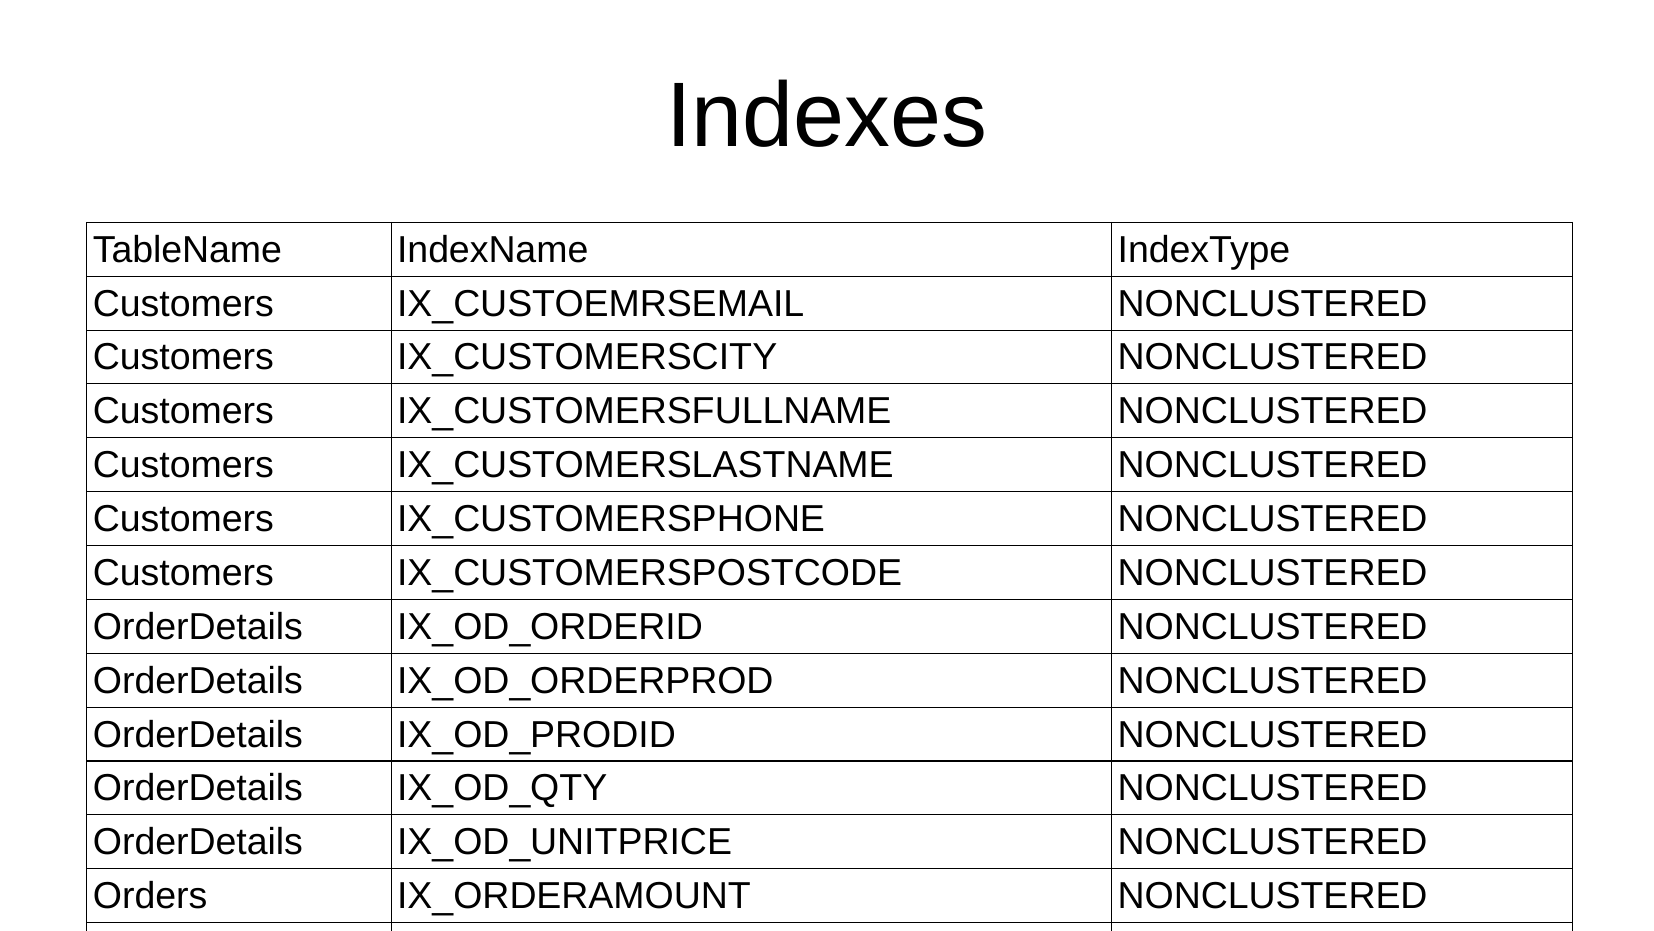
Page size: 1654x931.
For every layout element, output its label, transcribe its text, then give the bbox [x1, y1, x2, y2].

table_cell IX_OD_UNITPRICE [392, 815, 1111, 868]
table_cell IX_CUSTOMERSCITY [392, 331, 1111, 383]
table_cell NONCLUSTERED [1112, 654, 1572, 707]
table_cell Customers [87, 492, 391, 545]
table_cell Customers [87, 331, 391, 383]
table_cell Orders [87, 923, 391, 931]
title Indexes [82, 37, 1571, 193]
table_cell IX_CUSTOMERSFULLNAME [392, 384, 1111, 437]
table_cell Customers [87, 384, 391, 437]
table_cell Customers [87, 546, 391, 599]
table_cell Customers [87, 438, 391, 491]
table_cell OrderDetails [87, 762, 391, 814]
table_cell Orders [87, 869, 391, 922]
table_cell OrderDetails [87, 815, 391, 868]
table_cell NONCLUSTERED [1112, 384, 1572, 437]
table_cell IX_CUSTOMERSPOSTCODE [392, 546, 1111, 599]
table_cell OrderDetails [87, 600, 391, 653]
table_cell NONCLUSTERED [1112, 815, 1572, 868]
table_cell NONCLUSTERED [1112, 762, 1572, 814]
table_cell IX_CUSTOMERSPHONE [392, 492, 1111, 545]
table_cell NONCLUSTERED [1112, 277, 1572, 330]
table_cell IX_OD_ORDERID [392, 600, 1111, 653]
table_header TableName [87, 223, 391, 276]
table_cell IX_CUSTOEMRSEMAIL [392, 277, 1111, 330]
table_cell NONCLUSTERED [1112, 492, 1572, 545]
table_cell NONCLUSTERED [1112, 708, 1572, 760]
table_cell NONCLUSTERED [1112, 546, 1572, 599]
table_cell NONCLUSTERED [1112, 869, 1572, 922]
table_cell IX_ORDERAMOUNT [392, 869, 1111, 922]
table_cell OrderDetails [87, 654, 391, 707]
table_cell NONCLUSTERED [1112, 438, 1572, 491]
table_cell IX_OD_QTY [392, 762, 1111, 814]
table_cell NONCLUSTERED [1112, 923, 1572, 931]
table_cell NONCLUSTERED [1112, 331, 1572, 383]
table_cell IX_OD_PRODID [392, 708, 1111, 760]
table_cell IX_ORDERCUSTOMERS [392, 923, 1111, 931]
table_cell NONCLUSTERED [1112, 600, 1572, 653]
table_cell Customers [87, 277, 391, 330]
table_cell OrderDetails [87, 708, 391, 760]
table_cell IX_CUSTOMERSLASTNAME [392, 438, 1111, 491]
table_header IndexType [1112, 223, 1572, 276]
table_cell IX_OD_ORDERPROD [392, 654, 1111, 707]
table_header IndexName [392, 223, 1111, 276]
